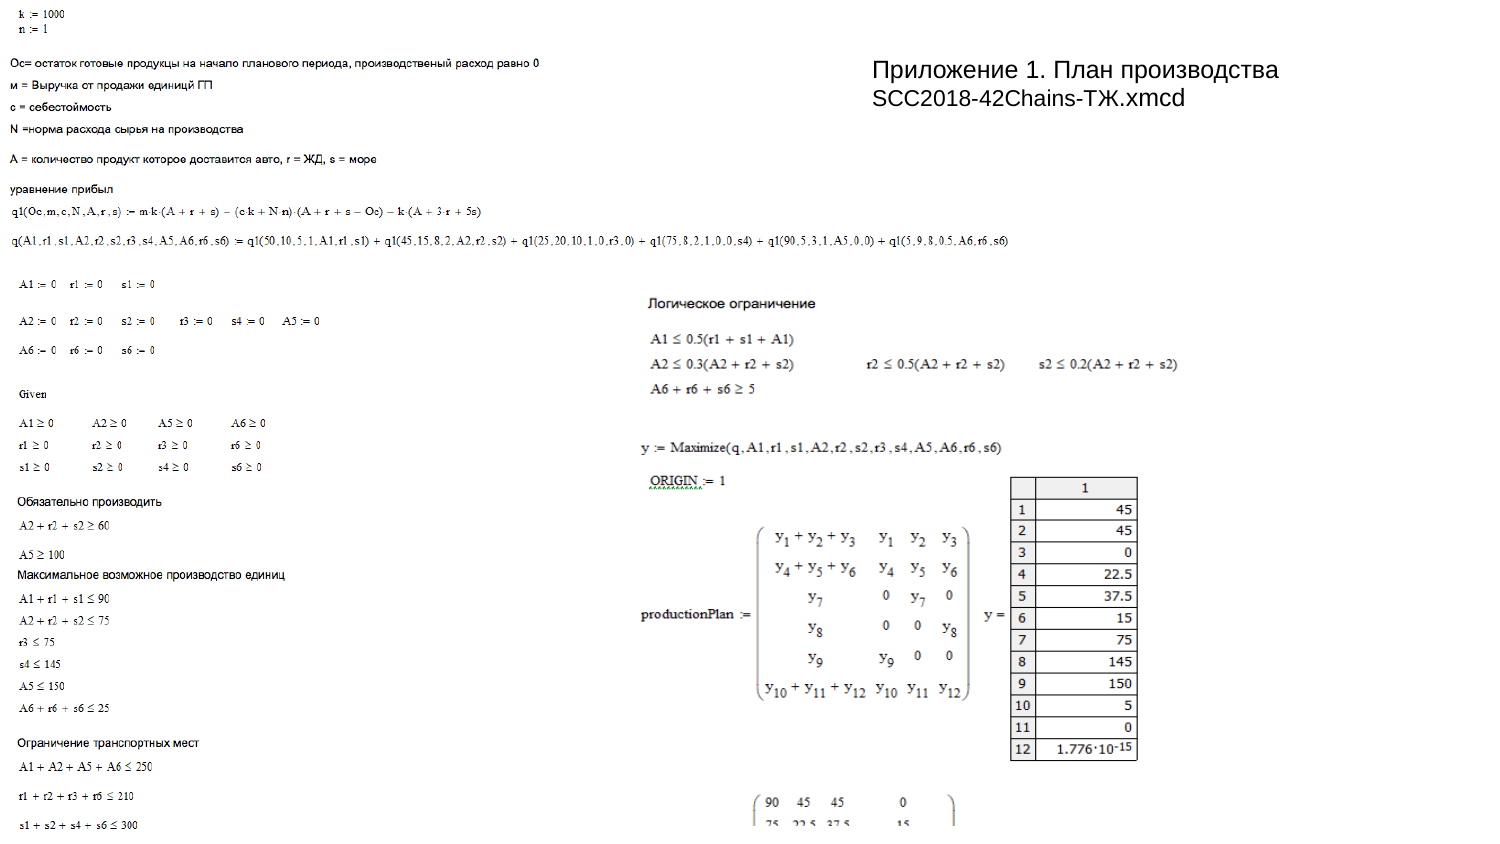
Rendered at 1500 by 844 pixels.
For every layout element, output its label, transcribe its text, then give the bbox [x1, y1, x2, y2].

picture [2, 2, 1473, 844]
text_box Приложение 1. План производства SCC2018-42Chains-ТЖ.xmcd [857, 48, 1295, 120]
